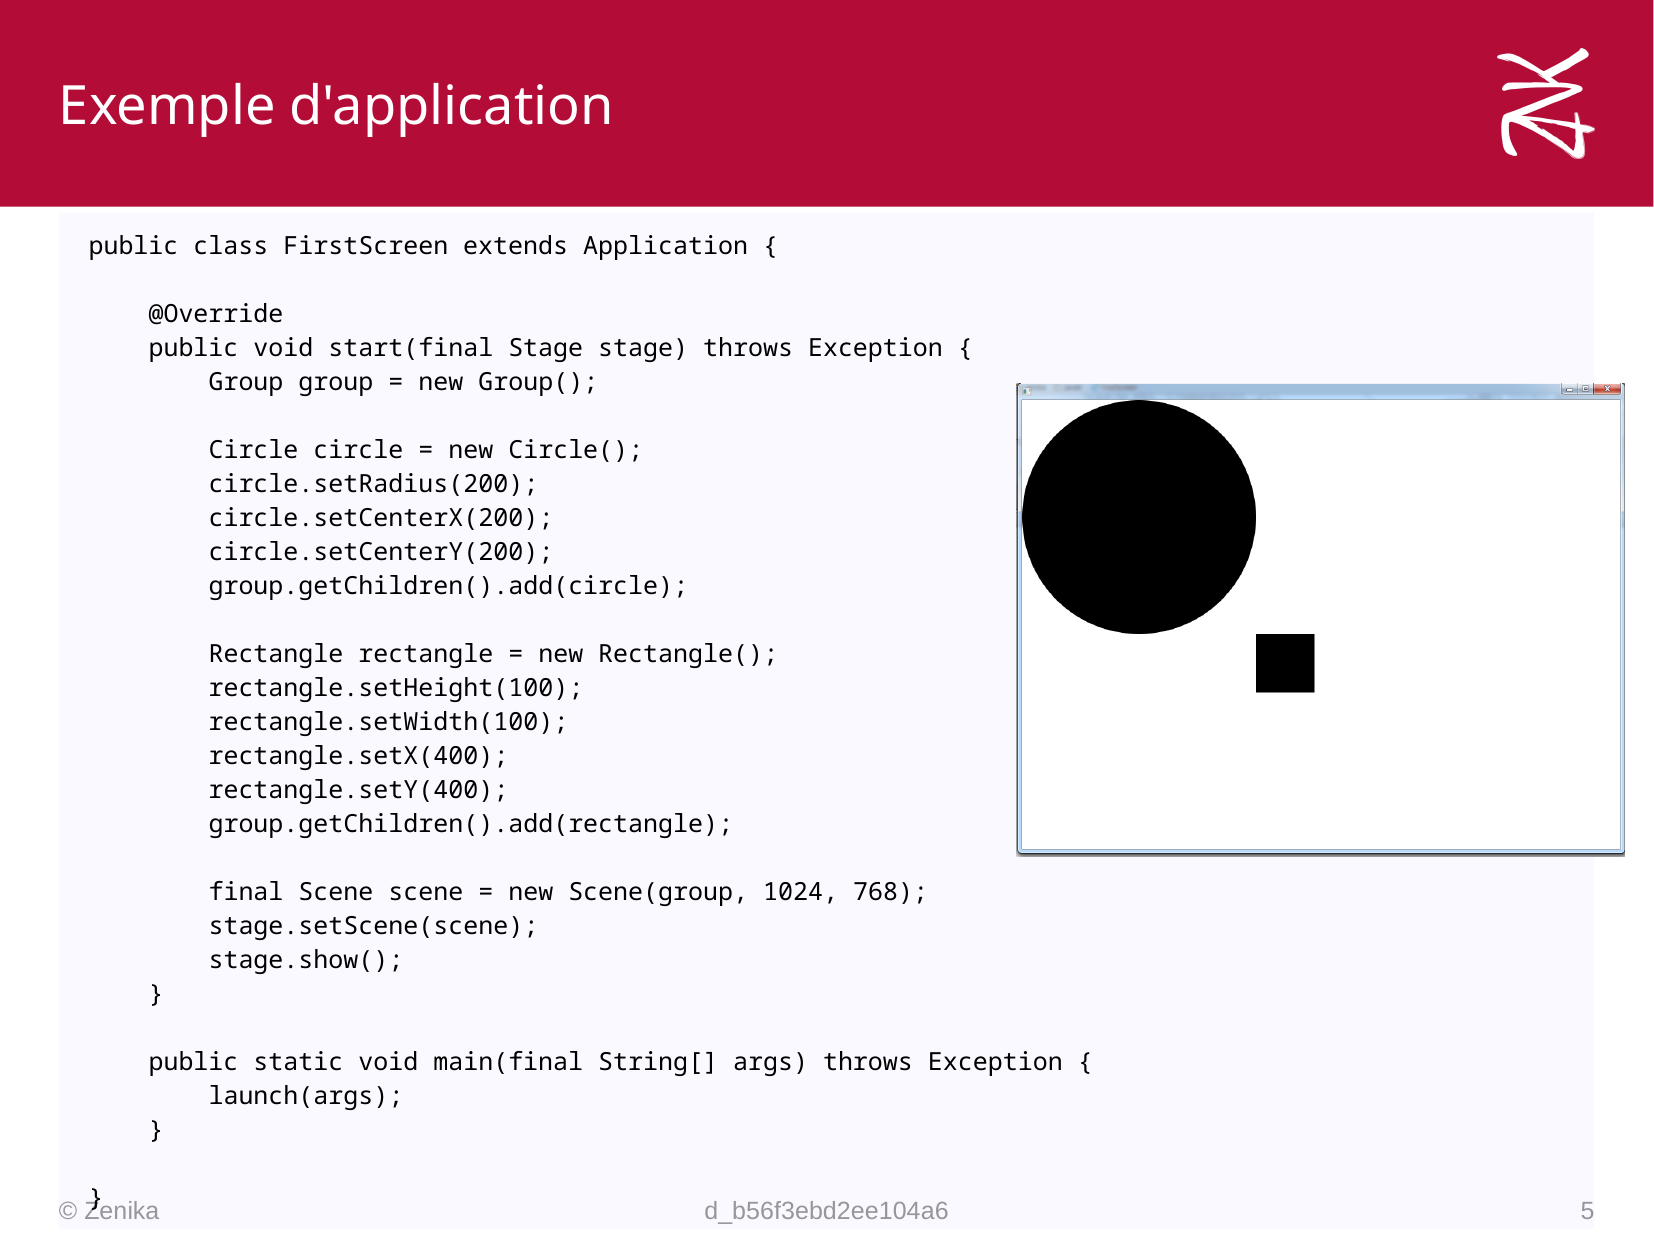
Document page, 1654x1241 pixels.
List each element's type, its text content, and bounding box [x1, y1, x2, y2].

picture [1016, 383, 1625, 857]
title Exemple d'application [59, 29, 1595, 178]
text_box public class FirstScreen extends Application { @Override public void start(final Stage stage) throws Exception { Group group = new Group(); Circle circle = new Circle(); circle.setRadius(200); circle.setCenterX(200); circle.setCenterY(200); group.getChildren().add(circle); Rectangle rectangle = new Rectangle(); rectangle.setHeight(100); rectangle.setWidth(100); rectangle.setX(400); rectangle.setY(400); group.getChildren().add(rectangle); final Scene scene = new Scene(group, 1024, 768); stage.setScene(scene); stage.show(); } public static void main(final String[] args) throws Exception { launch(args); } } [59, 212, 1595, 1128]
